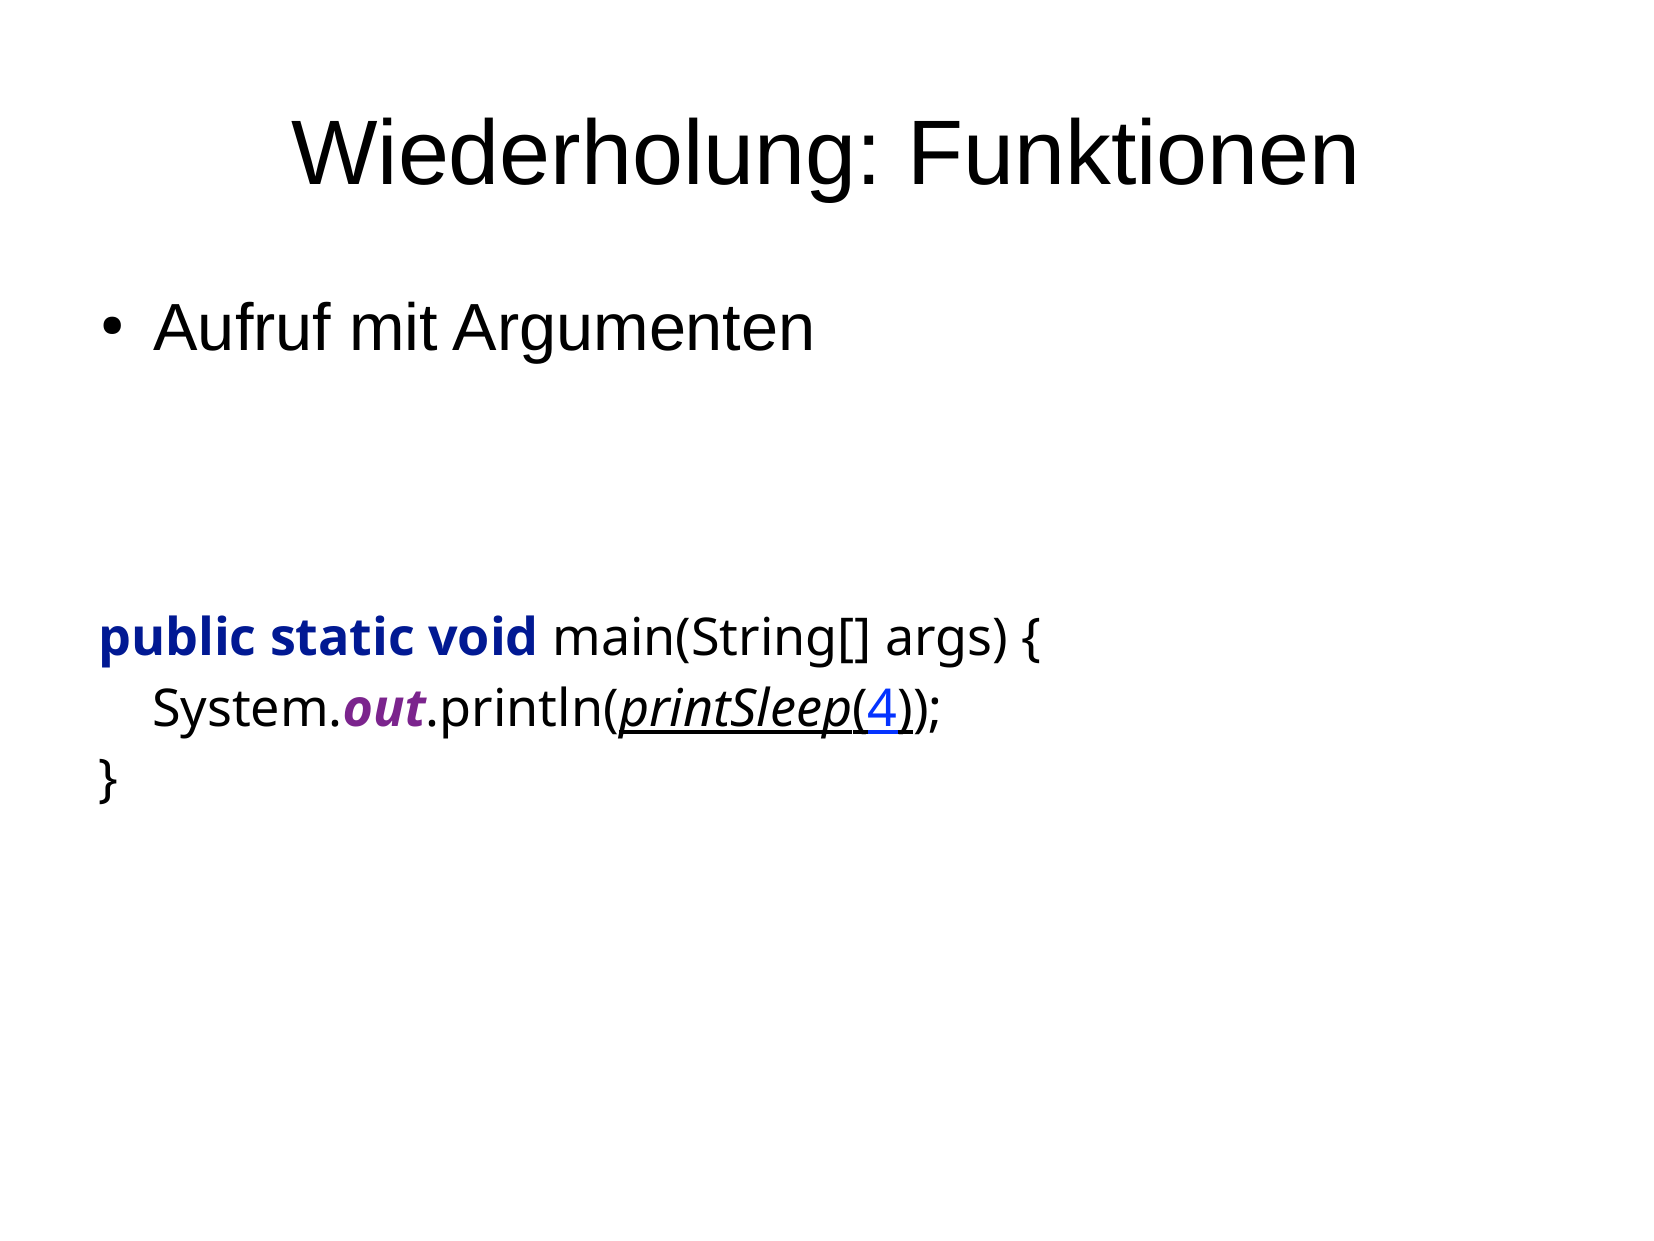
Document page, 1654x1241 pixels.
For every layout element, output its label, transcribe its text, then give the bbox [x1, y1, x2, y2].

list Aufruf mit Argumenten [82, 290, 1571, 1010]
title Wiederholung: Funktionen [82, 49, 1571, 257]
text_box public static void main(String[] args) { System.out.println(printSleep(4)); } [98, 599, 1564, 1226]
